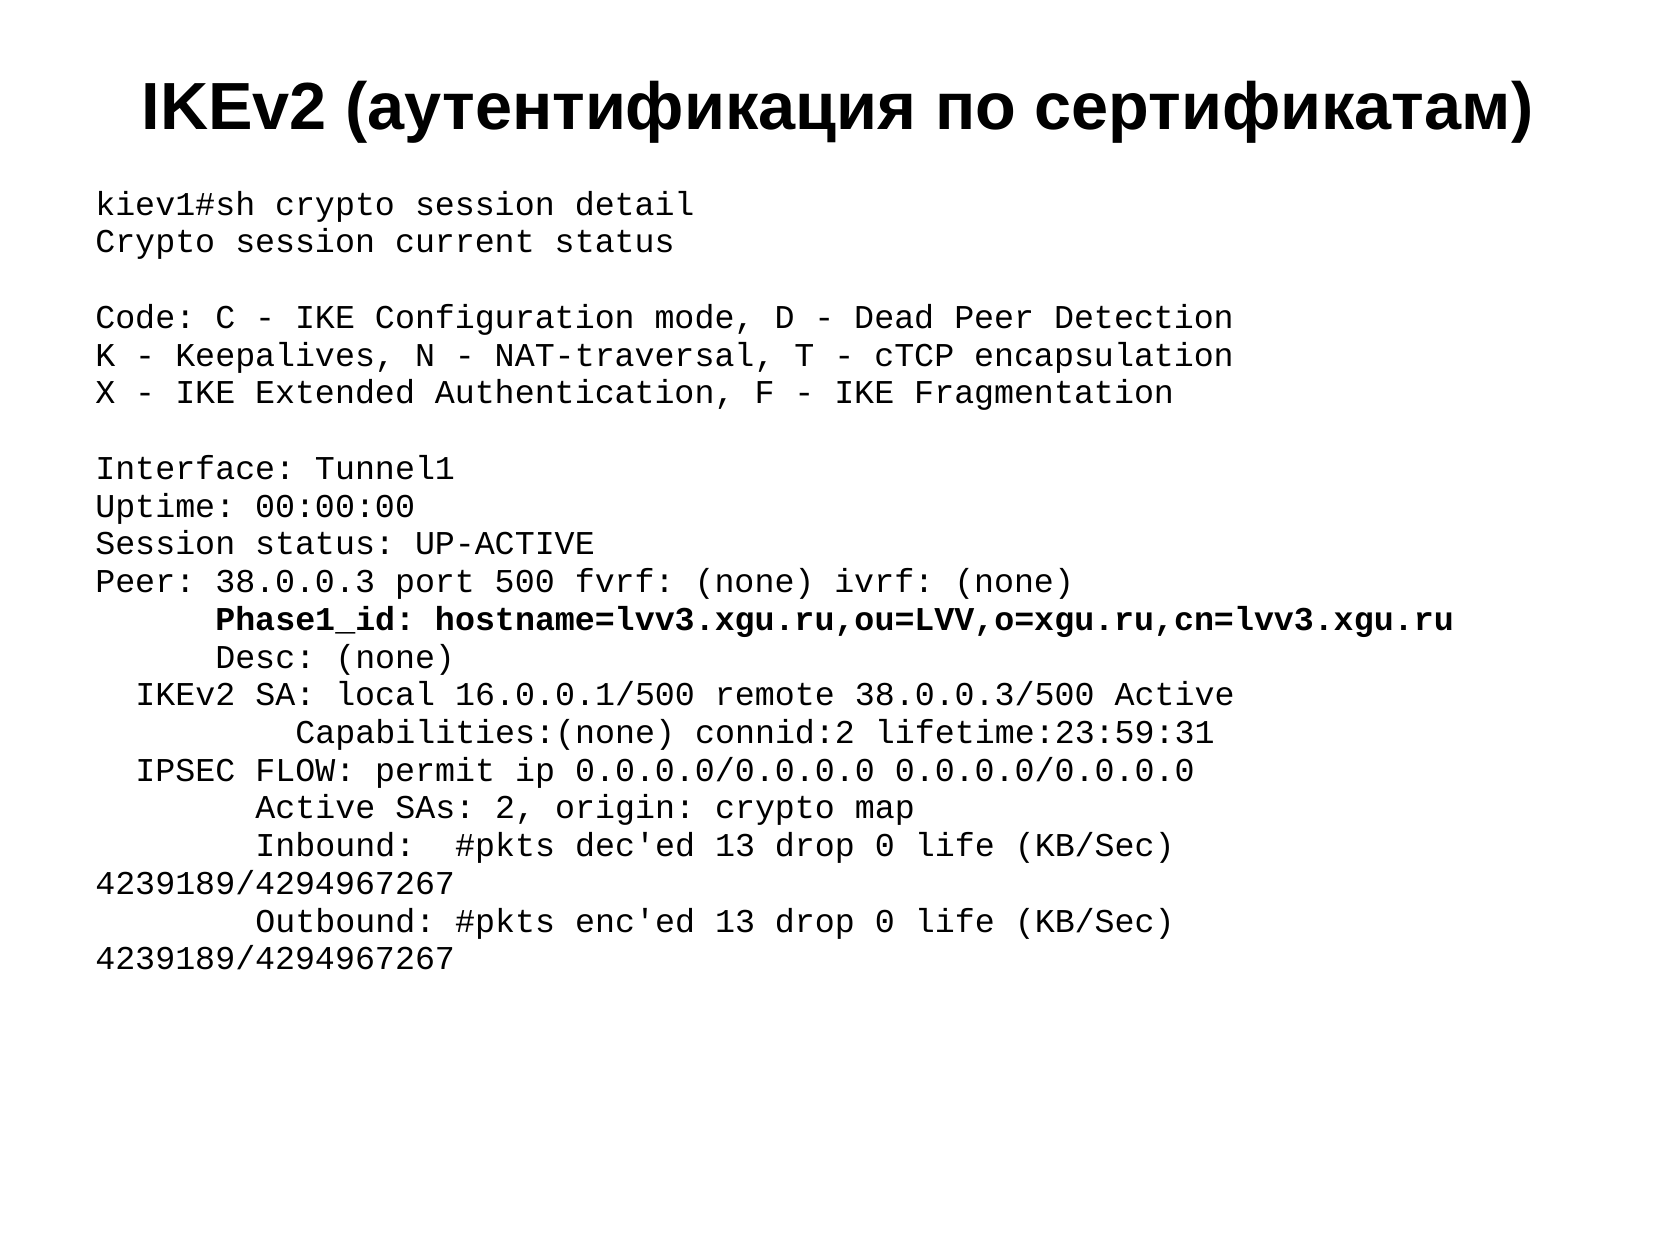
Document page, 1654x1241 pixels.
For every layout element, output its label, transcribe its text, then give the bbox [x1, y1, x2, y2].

text_box IKEv2 (аутентификация по сертификатам) [64, 37, 1613, 151]
list kiev1#sh crypto session detail Crypto session current status Code: C - IKE Configuration mode, D - Dead Peer Detection K - Keepalives, N - NAT-traversal, T - cTCP encapsulation X - IKE Extended Authentication, F - IKE Fragmentation Interface: Tunnel1 Uptime: 00:00:00 Session status: UP-ACTIVE Peer: 38.0.0.3 port 500 fvrf: (none) ivrf: (none) Phase1_id: hostname=lvv3.xgu.ru,ou=LVV,o=xgu.ru,cn=lvv3.xgu.ru Desc: (none) IKEv2 SA: local 16.0.0.1/500 remote 38.0.0.3/500 Active Capabilities:(none) connid:2 lifetime:23:59:31 IPSEC FLOW: permit ip 0.0.0.0/0.0.0.0 0.0.0.0/0.0.0.0 Active SAs: 2, origin: crypto map Inbound: #pkts dec'ed 13 drop 0 life (KB/Sec) 4239189/4294967267 Outbound: #pkts enc'ed 13 drop 0 life (KB/Sec) 4239189/4294967267 [95, 187, 1538, 1208]
